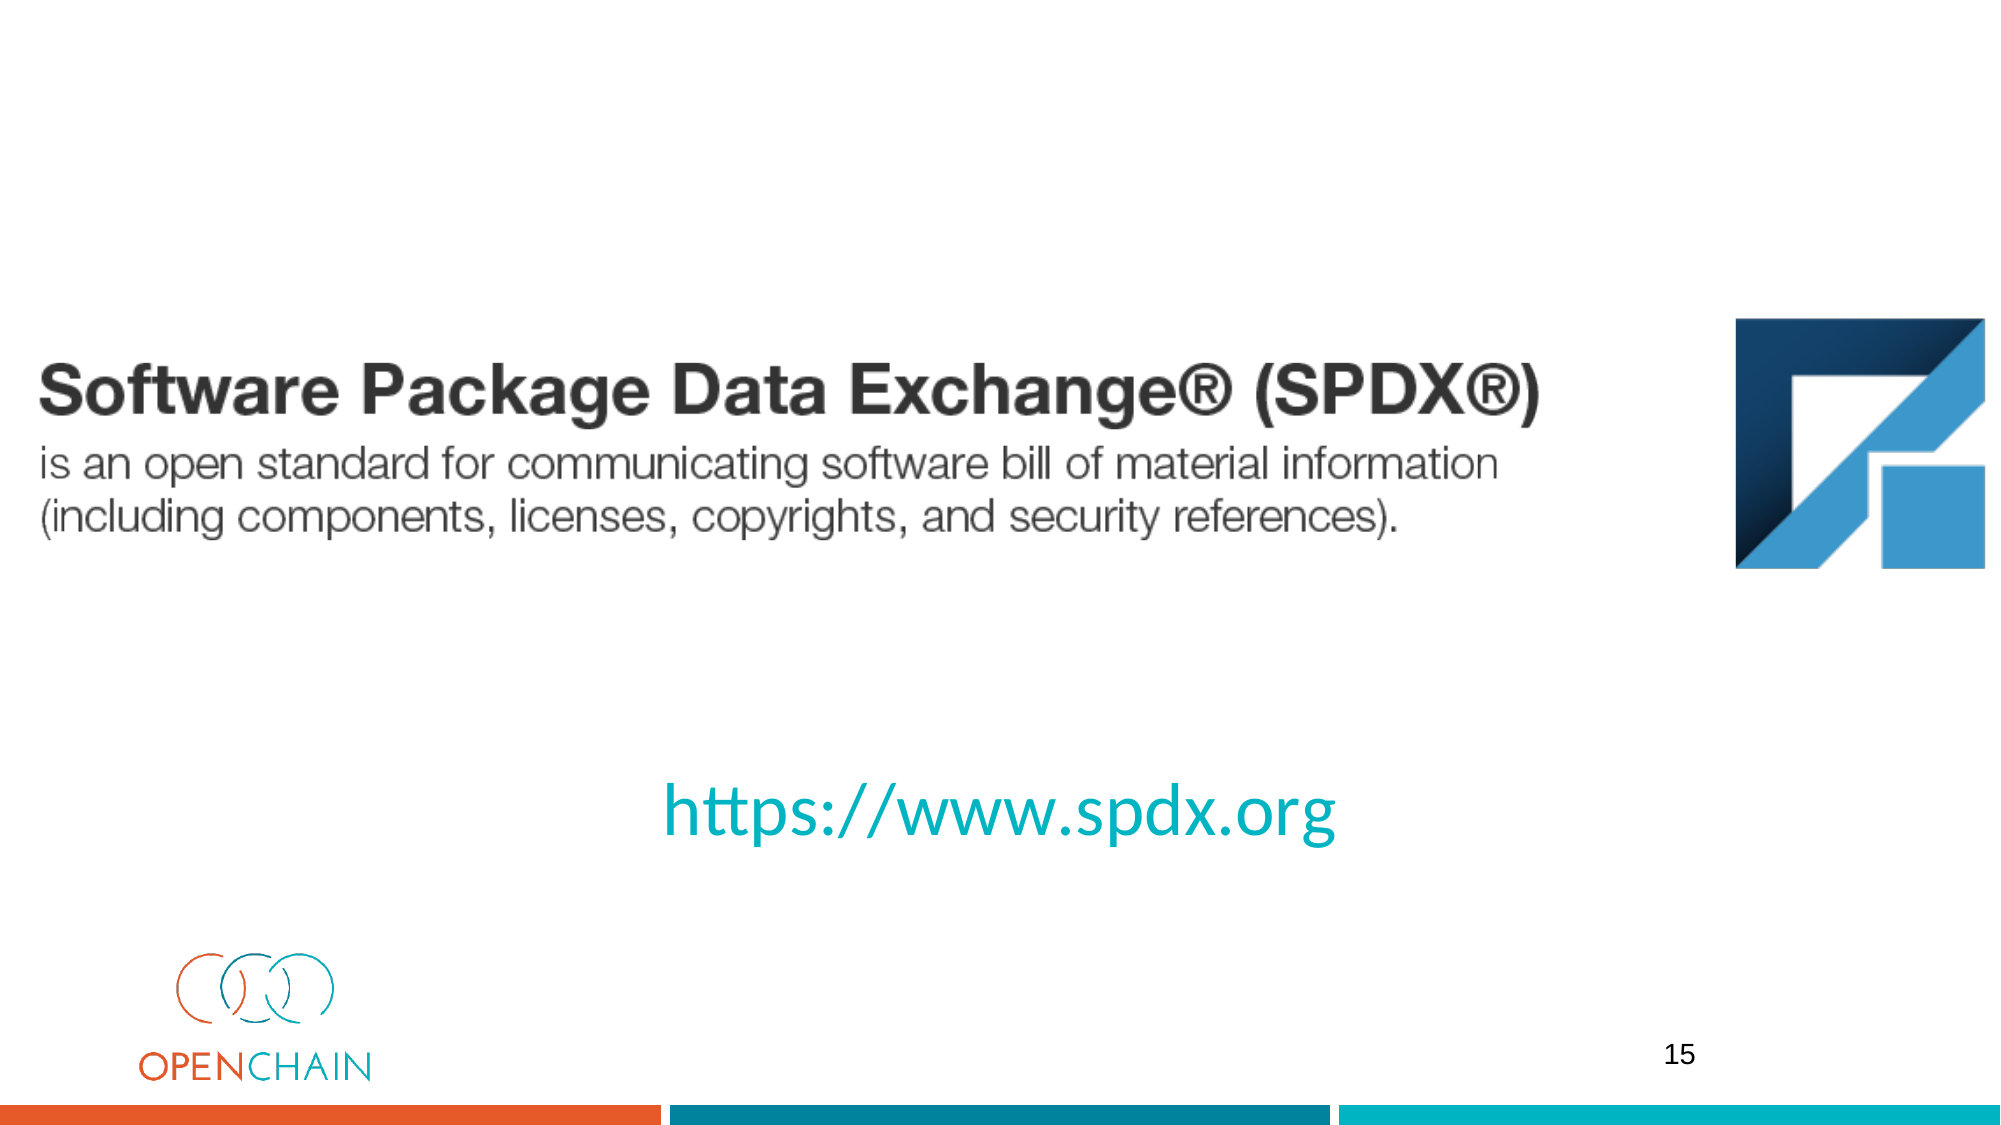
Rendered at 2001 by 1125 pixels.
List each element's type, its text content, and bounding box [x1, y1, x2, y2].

picture [0, 312, 2000, 576]
text_box 15 [1648, 1022, 1863, 1083]
title https://www.spdx.org [137, 702, 1863, 921]
